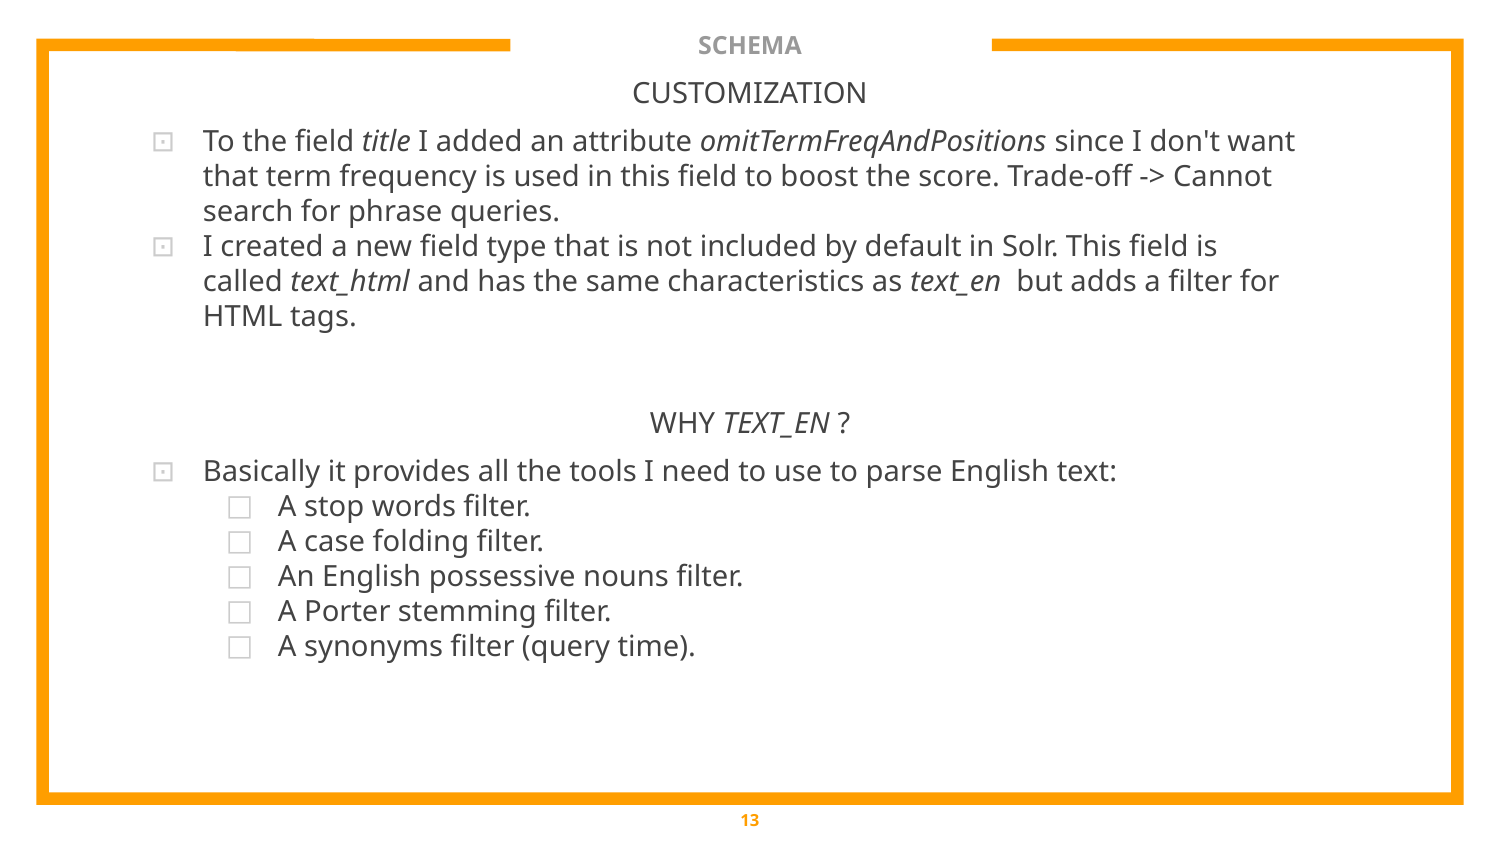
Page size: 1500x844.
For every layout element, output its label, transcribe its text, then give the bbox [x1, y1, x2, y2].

list WHY TEXT_EN ? Basically it provides all the tools I need to use to parse English text: A stop words filter. A case folding filter. An English possessive nouns filter. A Porter stemming filter. A synonyms filter (query time). [112, 389, 1313, 720]
slide_number <number> [0, 798, 1500, 844]
title SCHEMA [531, 15, 969, 59]
list CUSTOMIZATION To the field title I added an attribute omitTermFreqAndPositions since I don't want that term frequency is used in this field to boost the score. Trade-off -> Cannot search for phrase queries. I created a new field type that is not included by default in Solr. This field is called text_html and has the same characteristics as text_en but adds a filter for HTML tags. [112, 59, 1313, 389]
